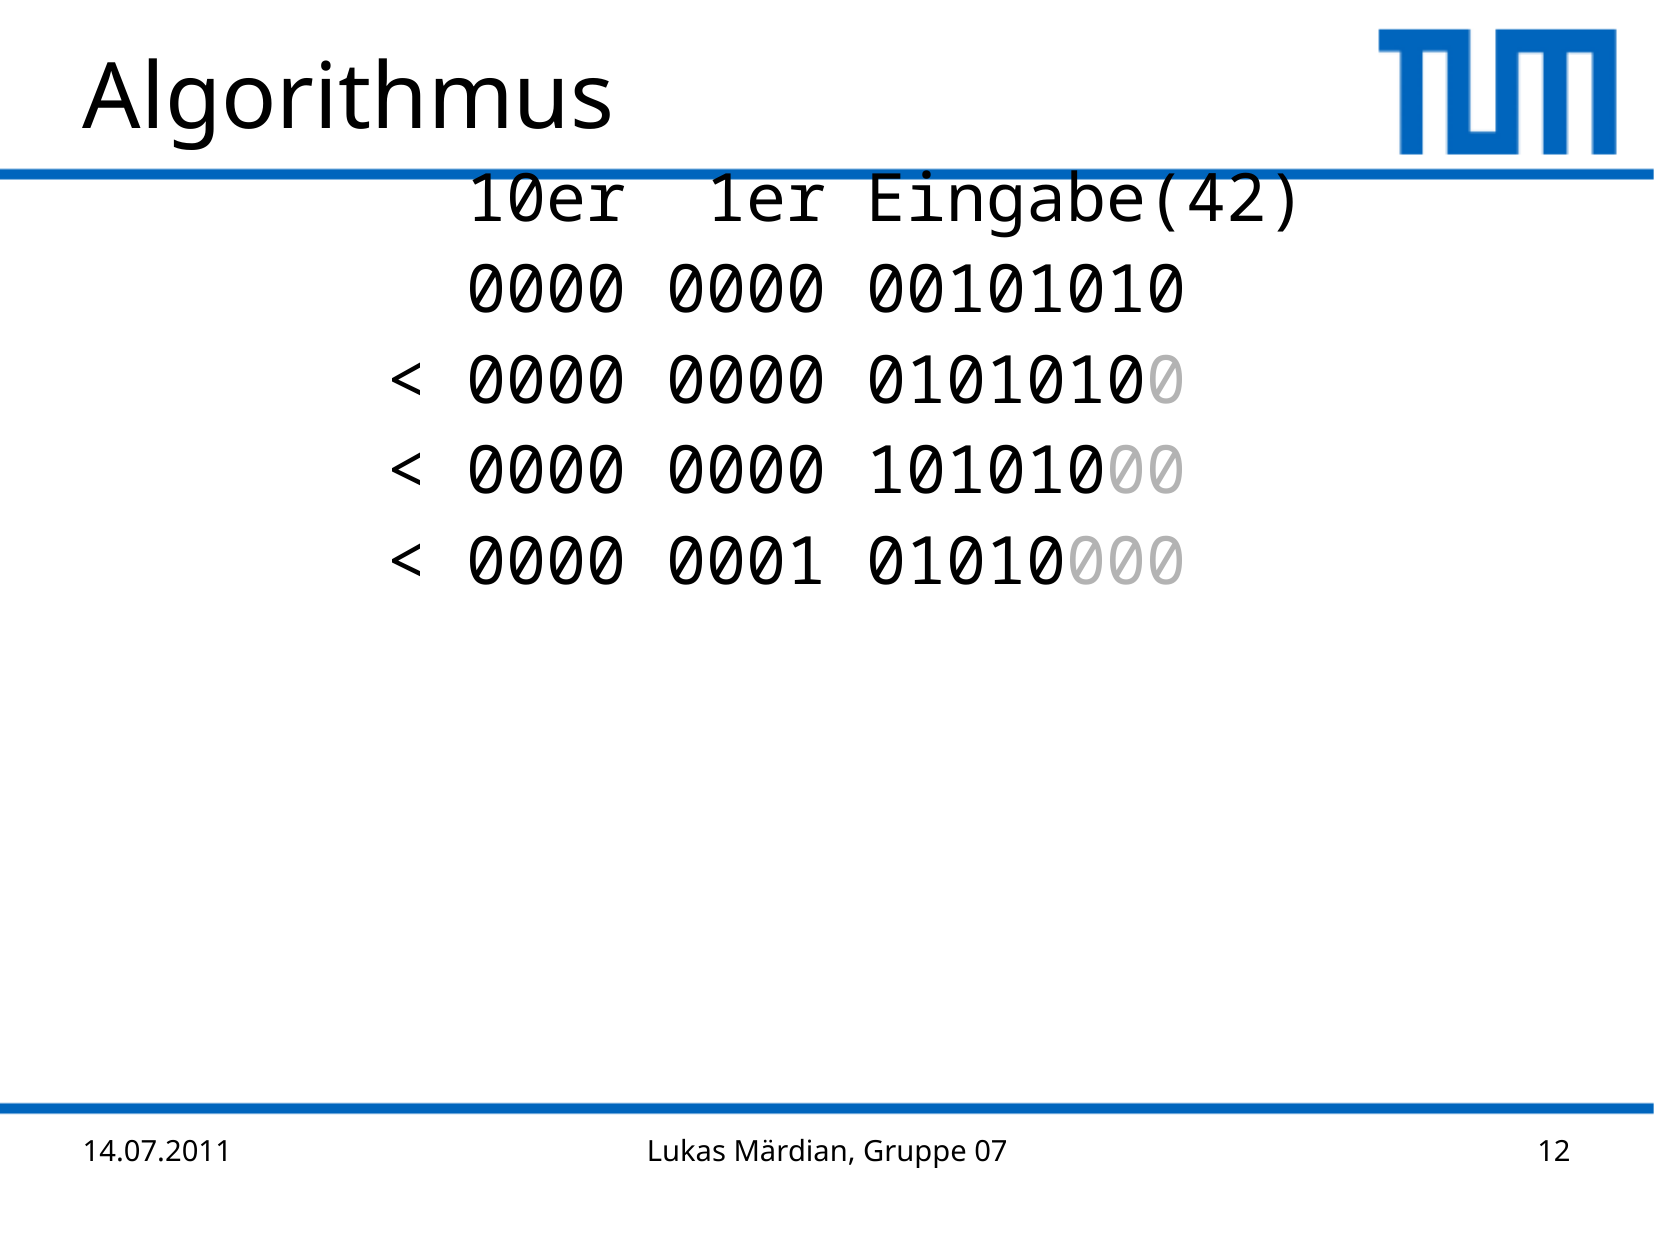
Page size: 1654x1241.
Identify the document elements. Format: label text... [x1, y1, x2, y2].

title Algorithmus [82, 41, 1359, 145]
subtitle 10er 1er Eingabe(42) 0000 0000 00101010 < 0000 0000 01010100 < 0000 0000 10101000 < 0000 0001 01010000 [82, 206, 1571, 1093]
picture [0, 0, 1654, 1241]
